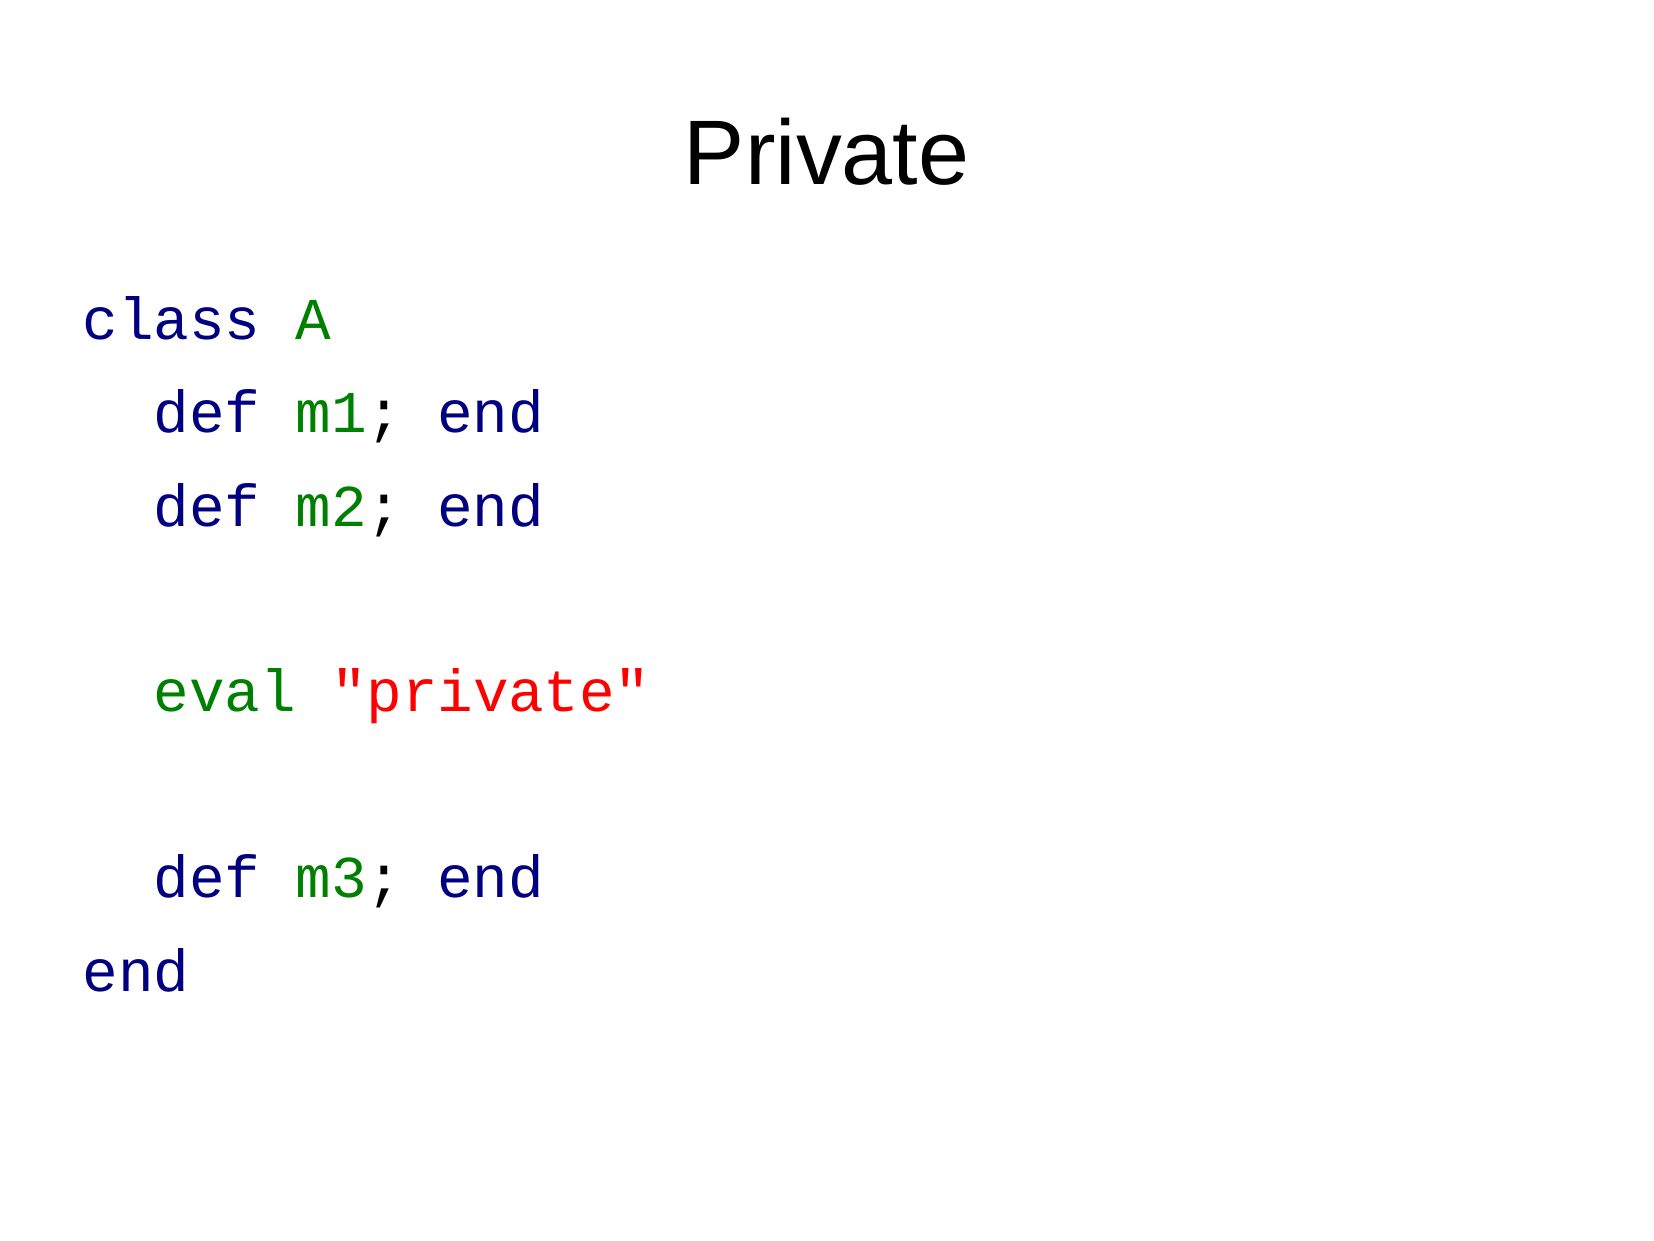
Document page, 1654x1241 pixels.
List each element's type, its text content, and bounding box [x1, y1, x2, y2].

list class A def m1; end def m2; end eval "private" def m3; end end [82, 290, 1571, 1010]
title Private [82, 49, 1571, 257]
